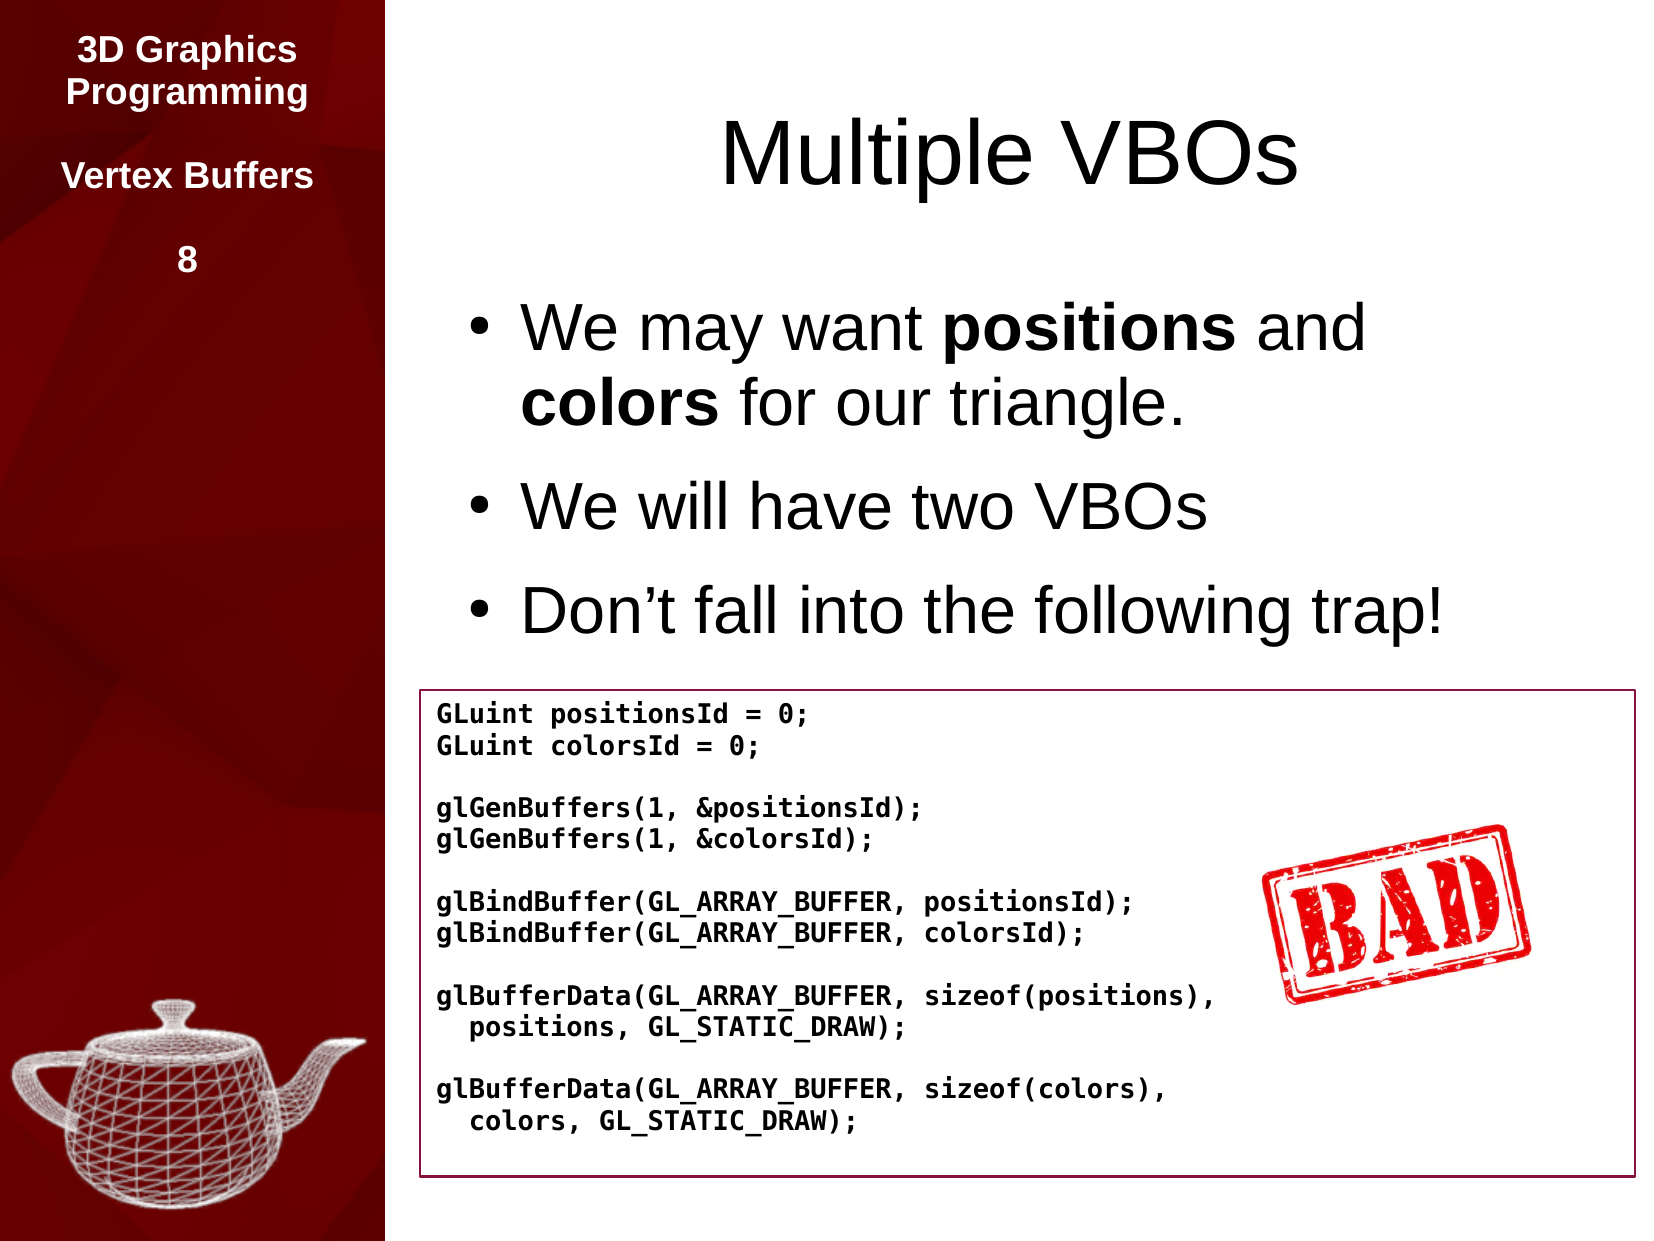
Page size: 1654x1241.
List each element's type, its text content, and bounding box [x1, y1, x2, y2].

picture [0, 0, 385, 1241]
picture [1246, 809, 1546, 1036]
text_box GLuint positionsId = 0; GLuint colorsId = 0; glGenBuffers(1, &positionsId); glGenBuffers(1, &colorsId); glBindBuffer(GL_ARRAY_BUFFER, positionsId); glBindBuffer(GL_ARRAY_BUFFER, colorsId); glBufferData(GL_ARRAY_BUFFER, sizeof(positions), positions, GL_STATIC_DRAW); glBufferData(GL_ARRAY_BUFFER, sizeof(colors), colors, GL_STATIC_DRAW); [420, 690, 1636, 1177]
title Multiple VBOs [450, 49, 1571, 257]
list We may want positions and colors for our triangle. We will have two VBOs Don’t fall into the following trap! [450, 290, 1571, 689]
